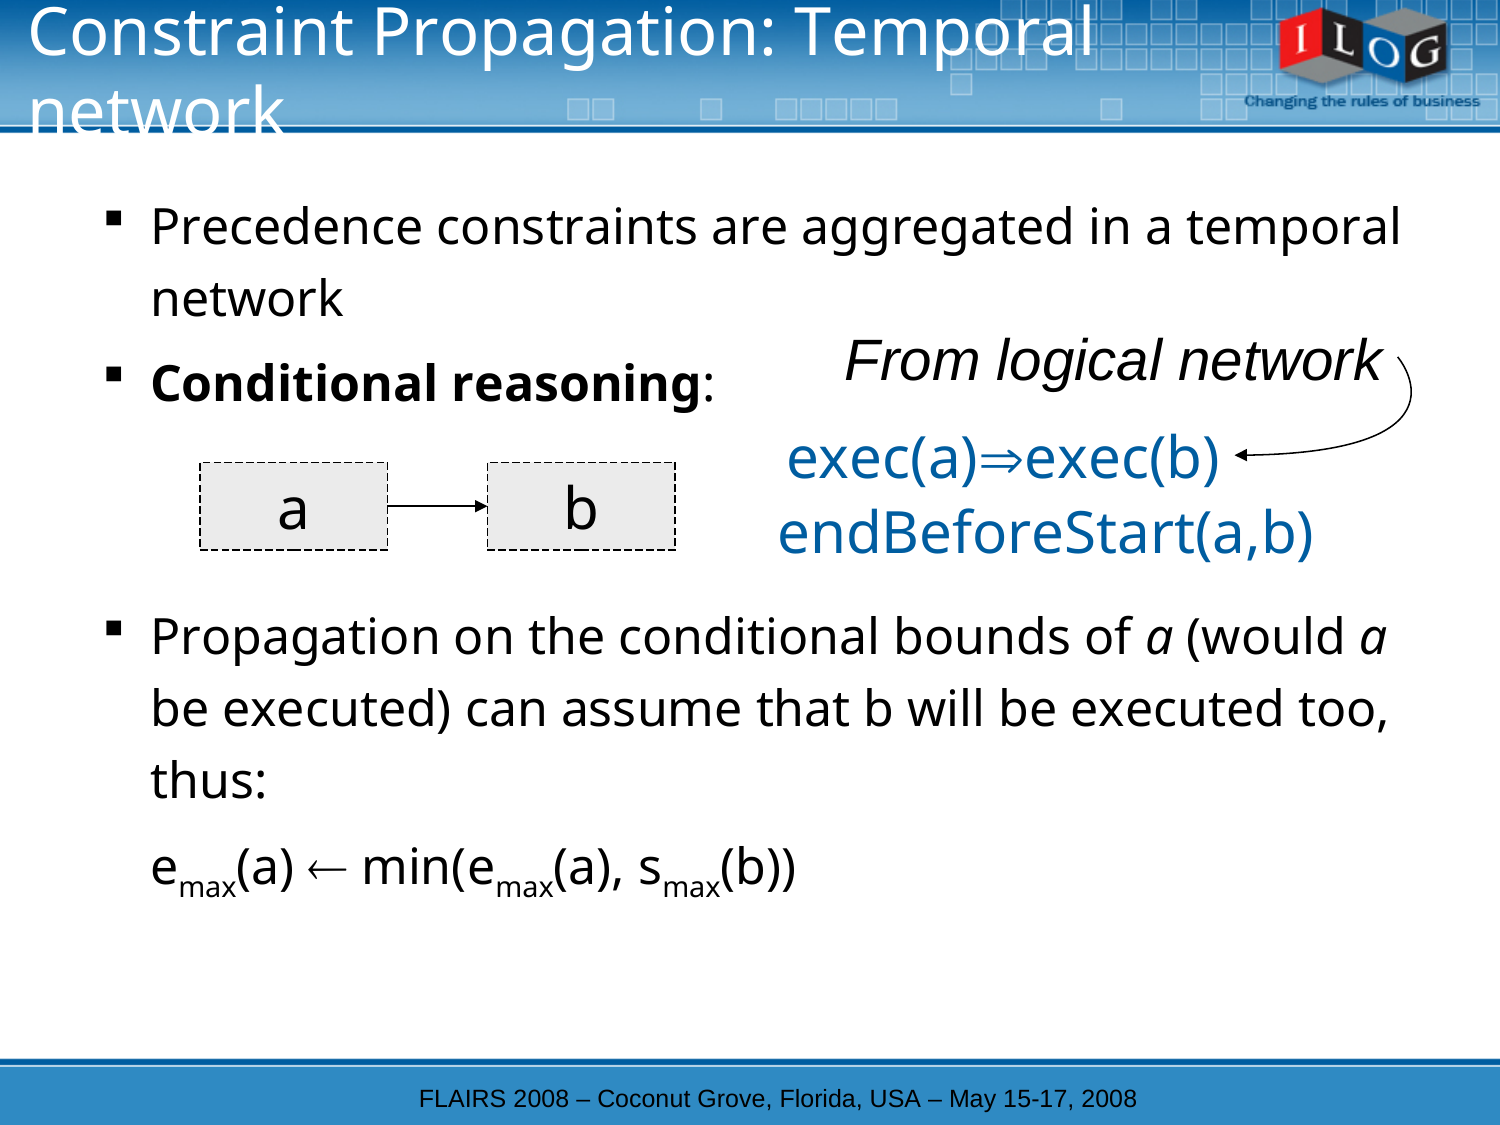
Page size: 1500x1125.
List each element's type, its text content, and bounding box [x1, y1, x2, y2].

text_box exec(a)exec(b) [771, 412, 1235, 498]
picture [0, 0, 1500, 1125]
text_box a [199, 462, 388, 550]
text_box b [487, 462, 675, 550]
text_box endBeforeStart(a,b) [762, 487, 1329, 573]
text_box From logical network [829, 314, 1399, 401]
list Precedence constraints are aggregated in a temporal network Conditional reasoning: Propagation on the conditional bounds of a (would a be executed) can assume that b will be executed too, thus: emax(a)  min(emax(a), smax(b)) [87, 174, 1463, 1000]
title Constraint Propagation: Temporal network [12, 0, 1300, 144]
